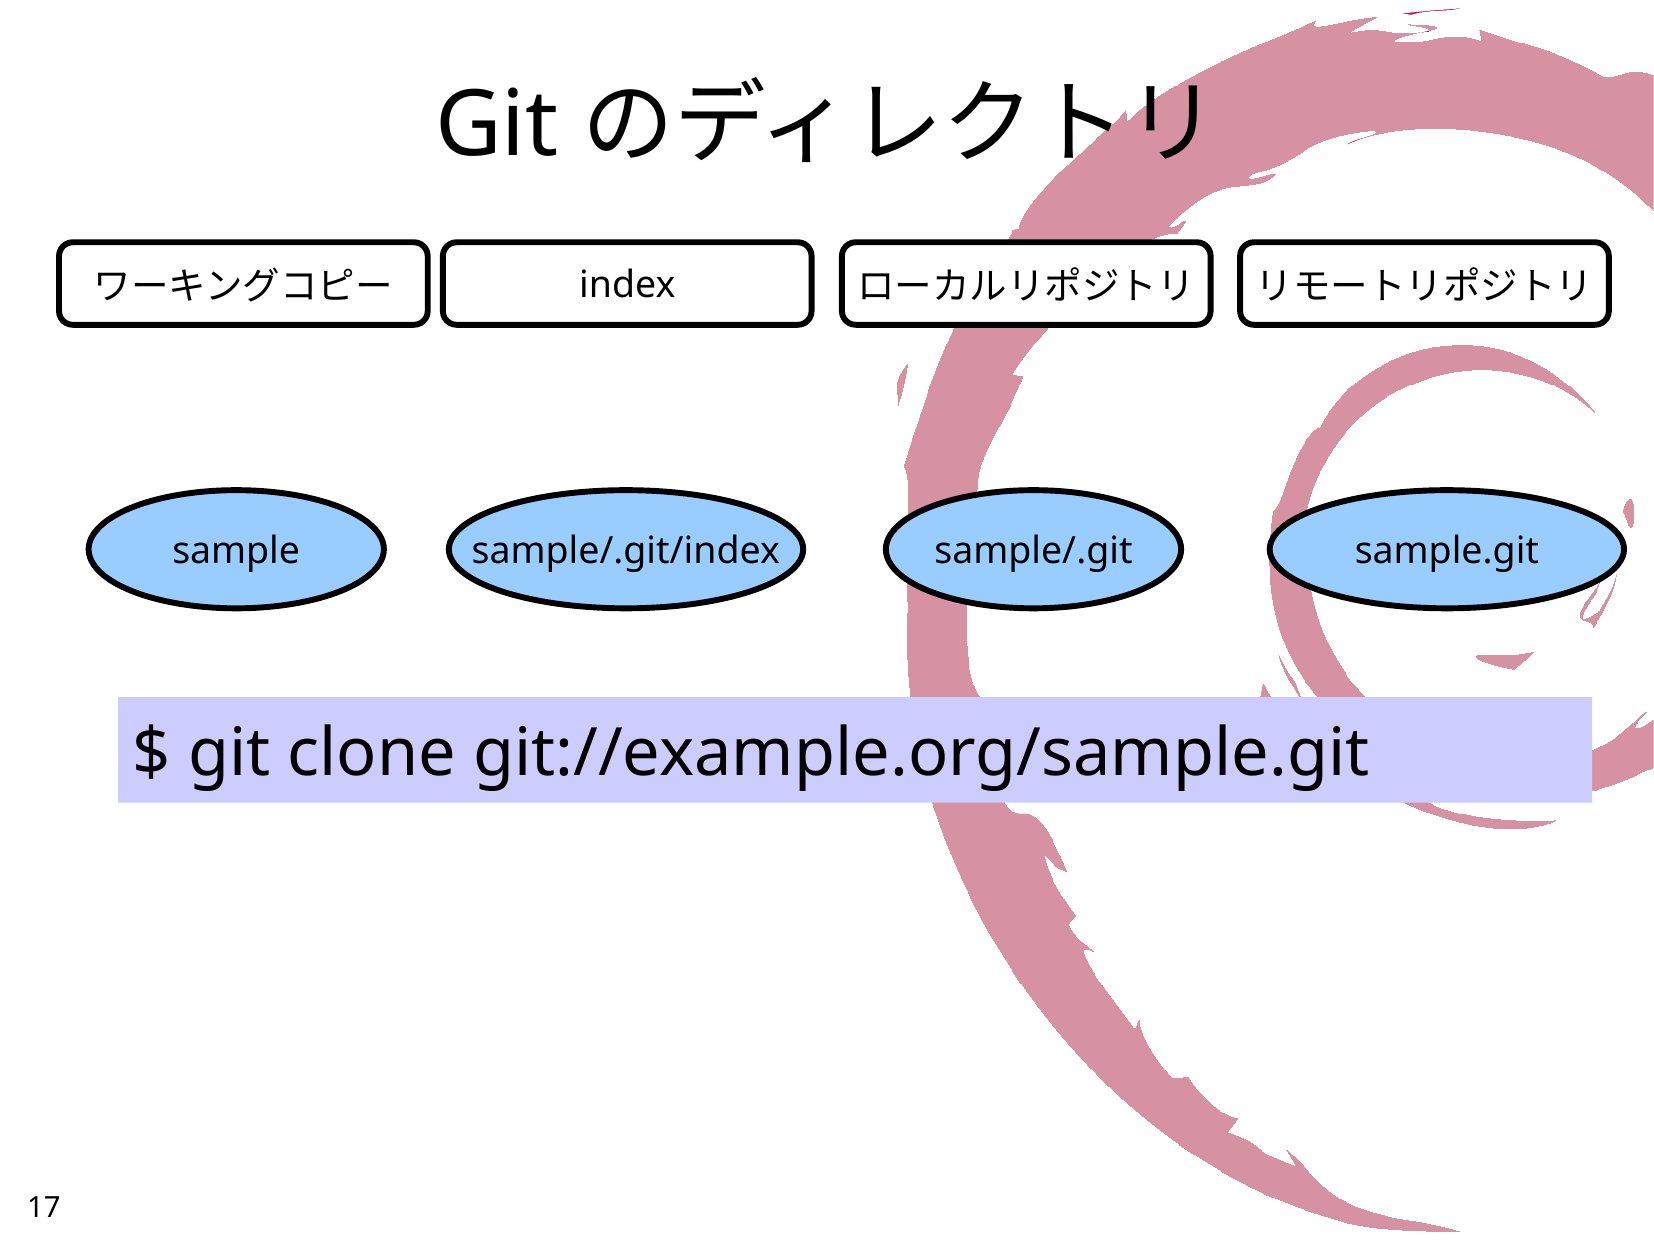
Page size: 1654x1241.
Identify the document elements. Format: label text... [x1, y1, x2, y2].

text_box ワーキングコピー [58, 242, 428, 325]
text_box index [442, 242, 812, 325]
text_box ローカルリポジトリ [841, 242, 1211, 325]
text_box sample [88, 490, 384, 609]
text_box sample/.git/index [448, 490, 804, 609]
text_box sample/.git [885, 490, 1182, 609]
title Git のディレクトリ [413, 49, 1240, 257]
text_box $ git clone git://example.org/sample.git [118, 697, 1593, 798]
picture [886, 0, 1654, 1241]
text_box sample.git [1269, 490, 1625, 609]
text_box リモートリポジトリ [1240, 242, 1609, 325]
